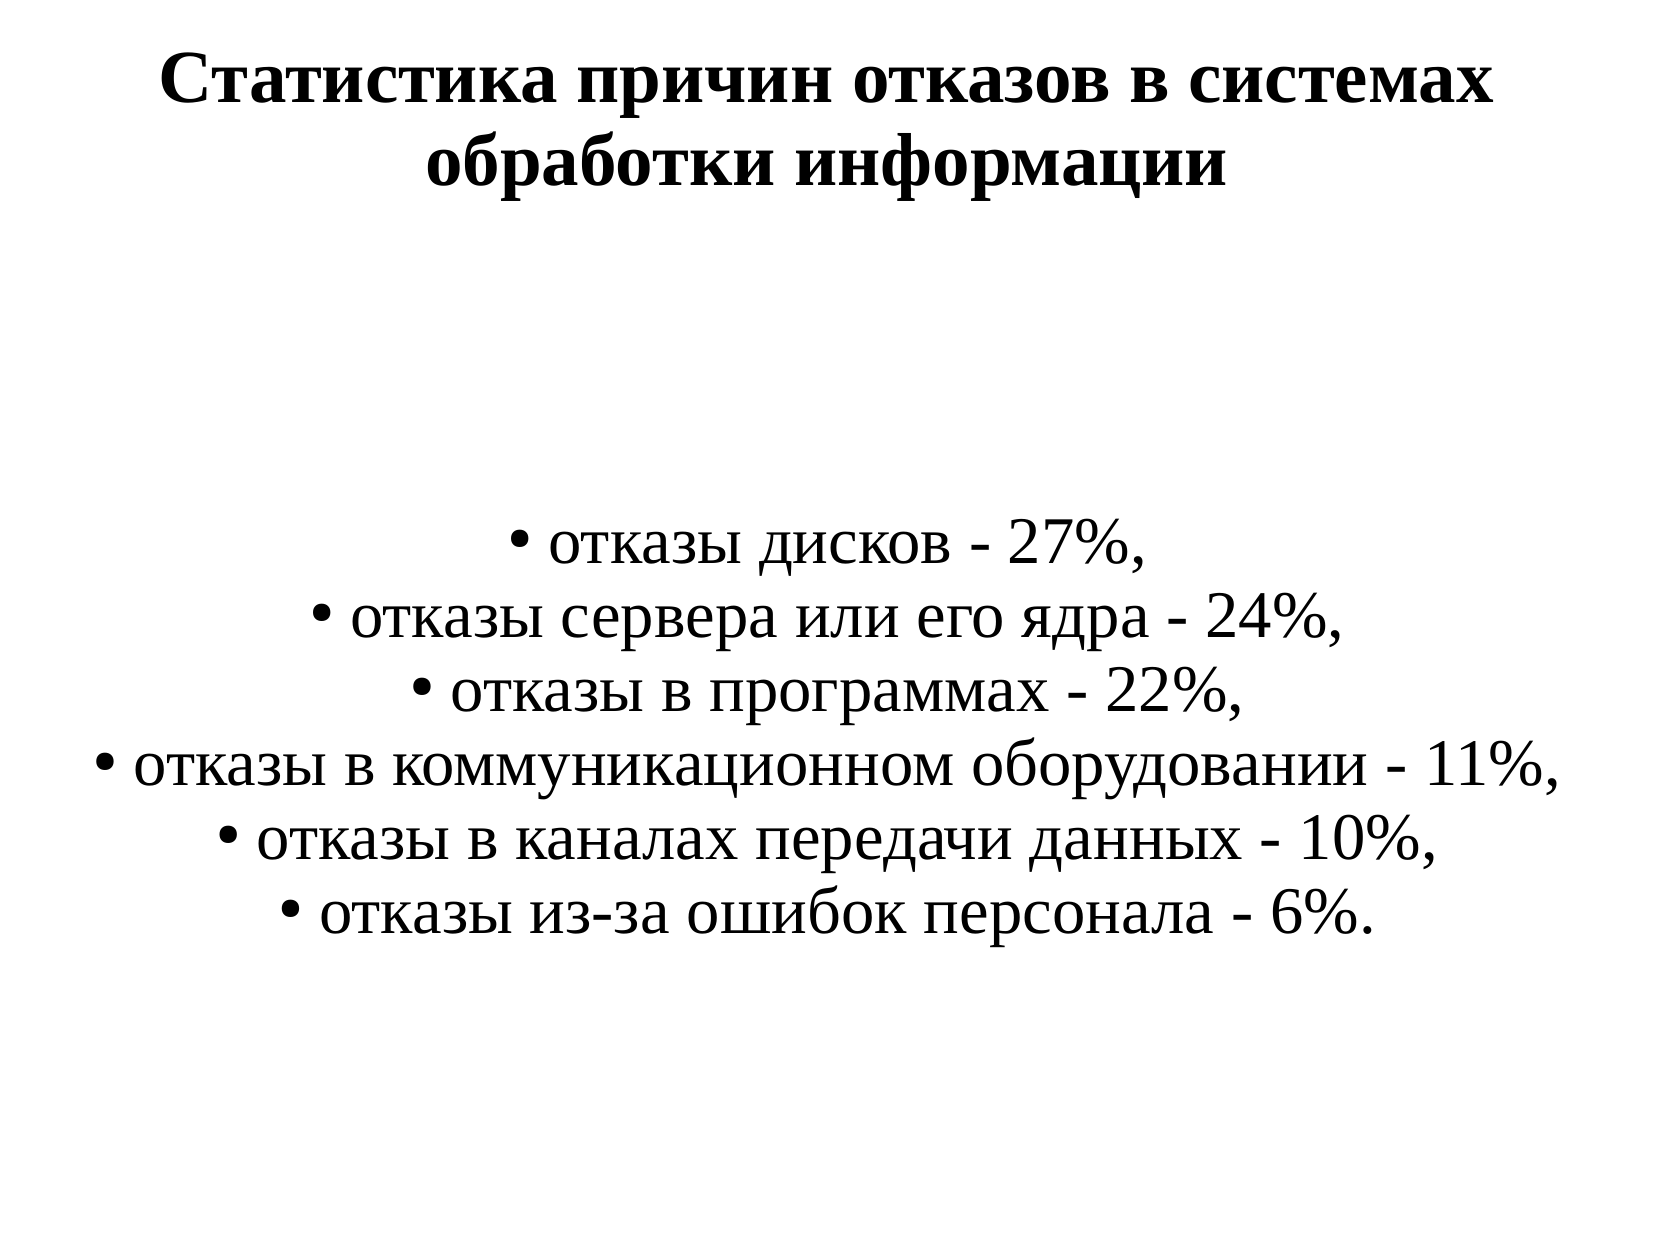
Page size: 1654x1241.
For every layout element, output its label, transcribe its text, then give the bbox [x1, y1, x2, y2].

subtitle отказы дисков - 27%, отказы сервера или его ядра - 24%, отказы в программах - 22%, отказы в коммуникационном оборудовании - 11%, отказы в каналах передачи данных - 10%, отказы из-за ошибок персонала - 6%. [30, 236, 1626, 1215]
title Статистика причин отказов в системах обработки информации [30, 27, 1624, 210]
